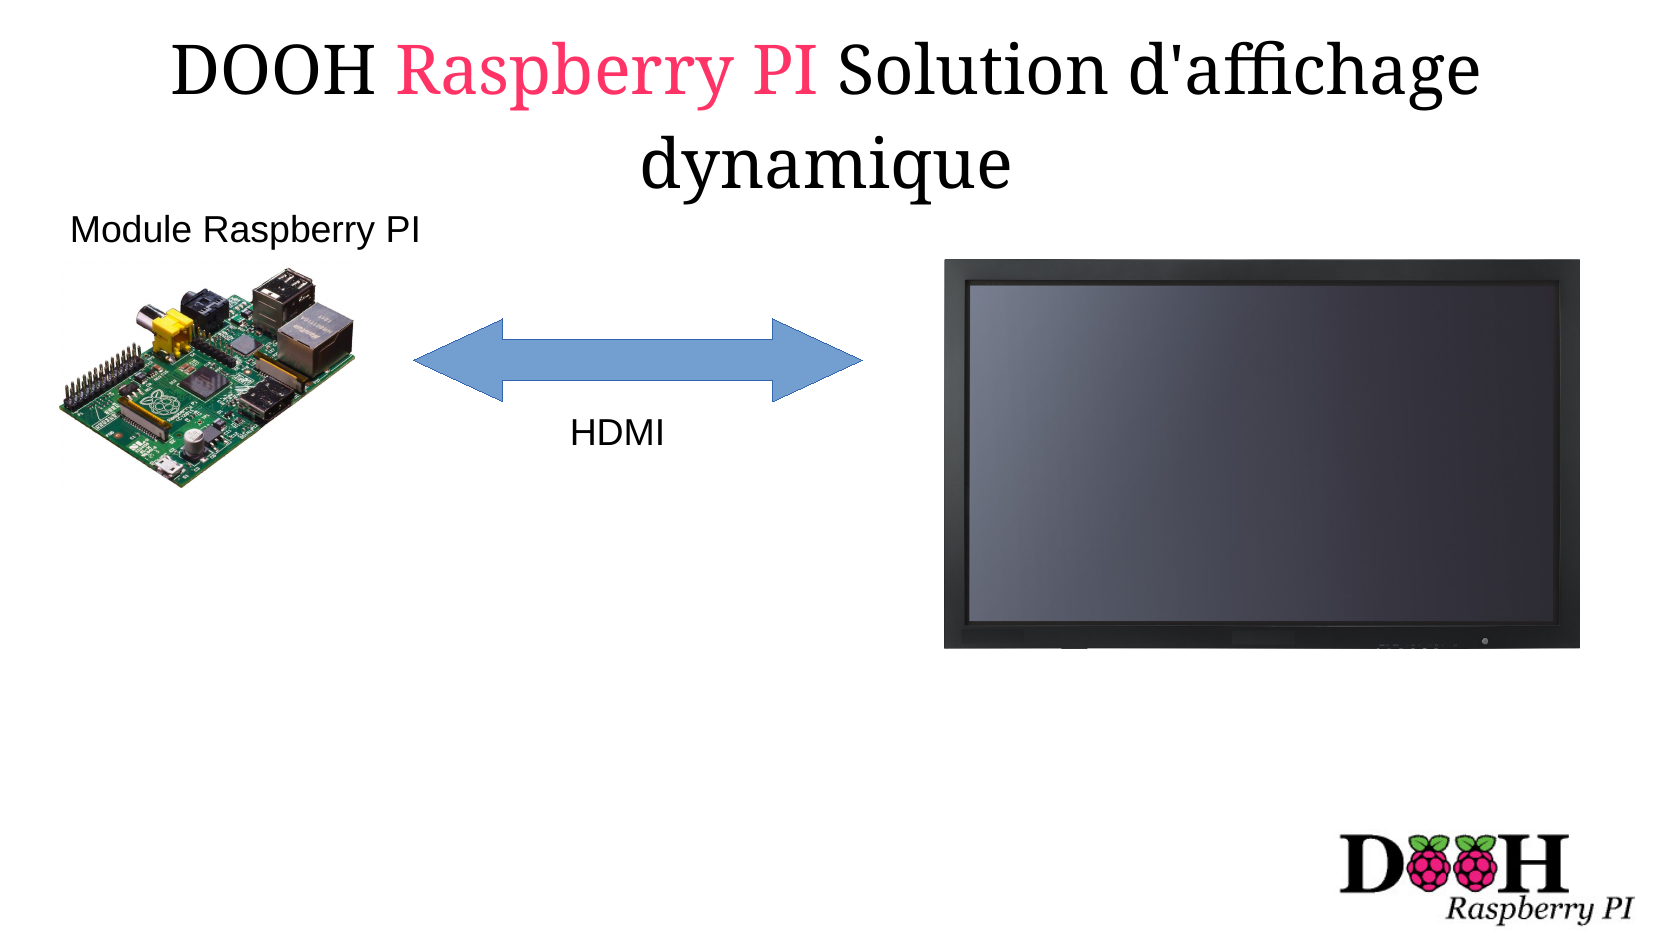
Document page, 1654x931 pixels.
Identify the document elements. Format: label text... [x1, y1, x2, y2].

text_box Module Raspberry PI [55, 200, 438, 258]
text_box [413, 318, 863, 402]
text_box HDMI [555, 403, 681, 461]
title DOOH Raspberry PI Solution d'affichage dynamique [82, 36, 1571, 193]
picture [0, 0, 1654, 931]
